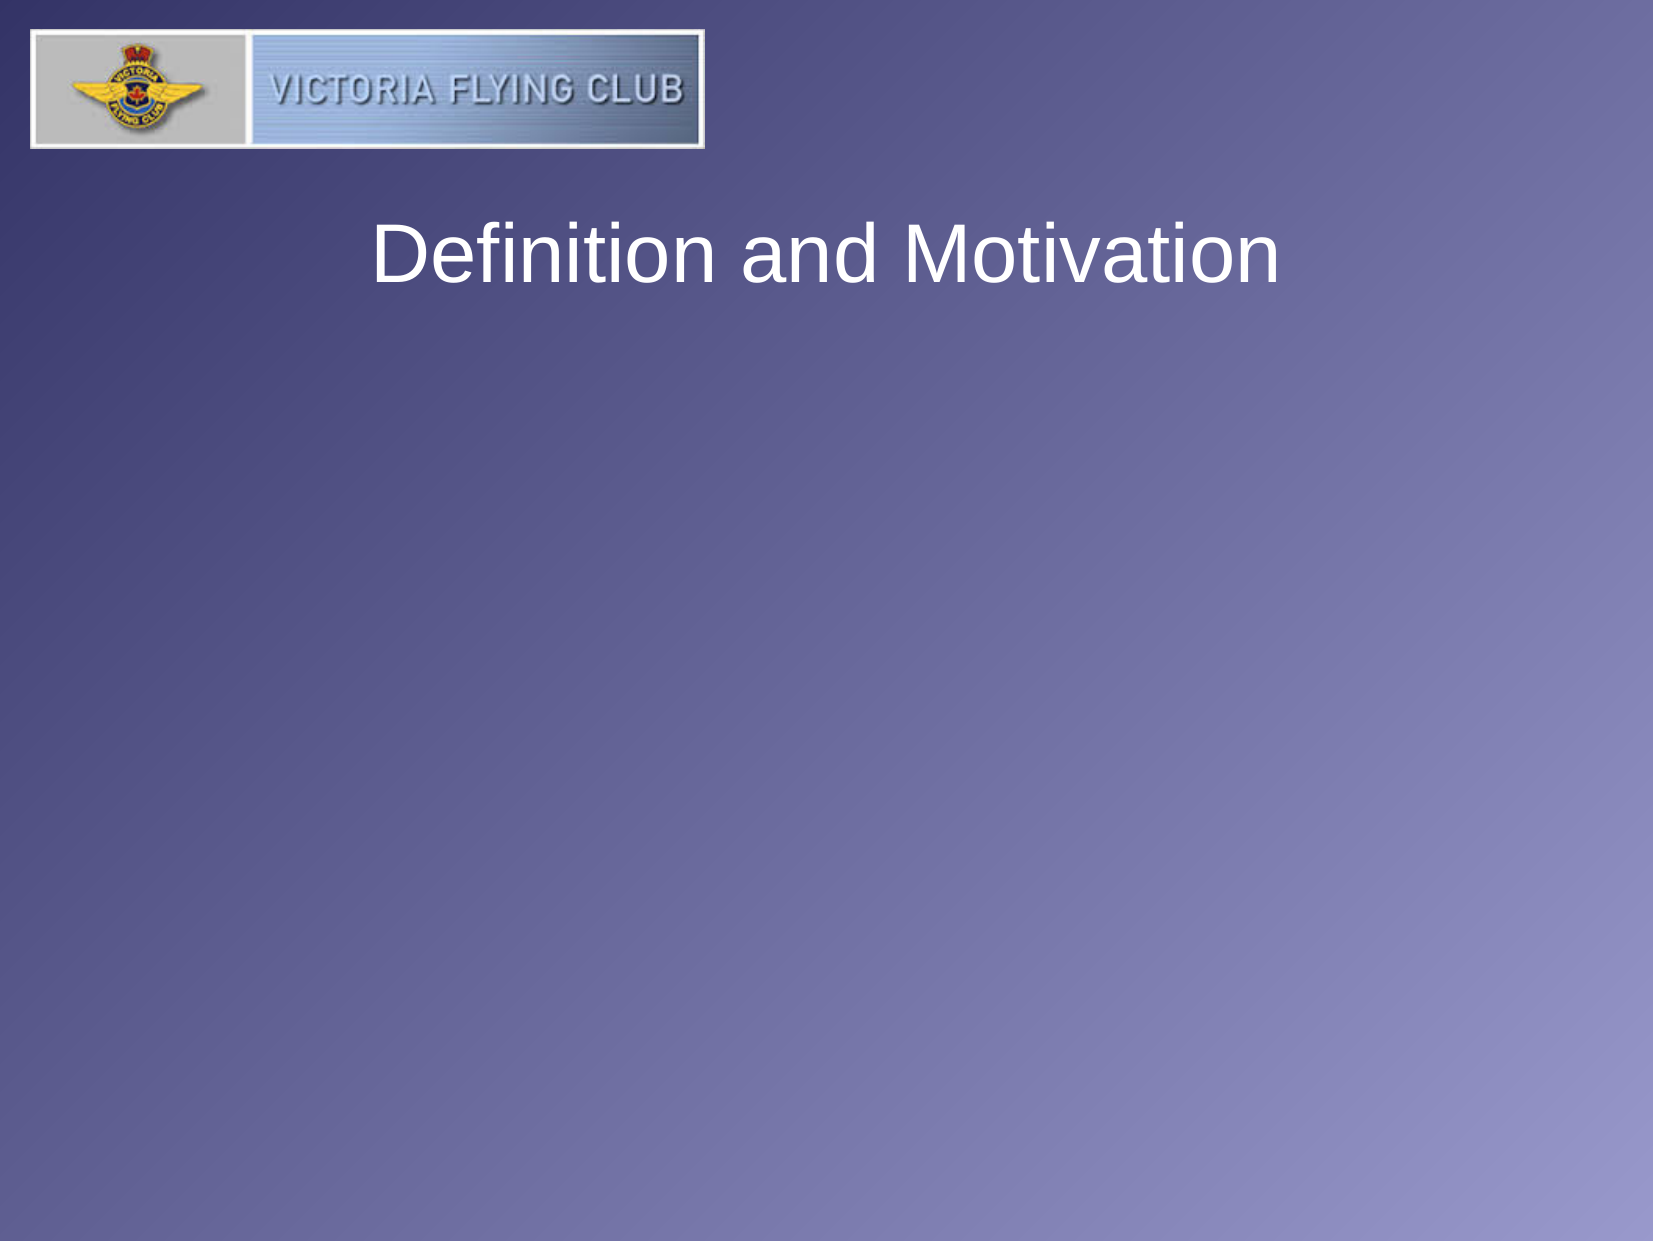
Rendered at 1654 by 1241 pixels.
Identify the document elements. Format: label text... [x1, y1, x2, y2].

title Definition and Motivation [82, 150, 1571, 358]
picture [30, 29, 705, 149]
